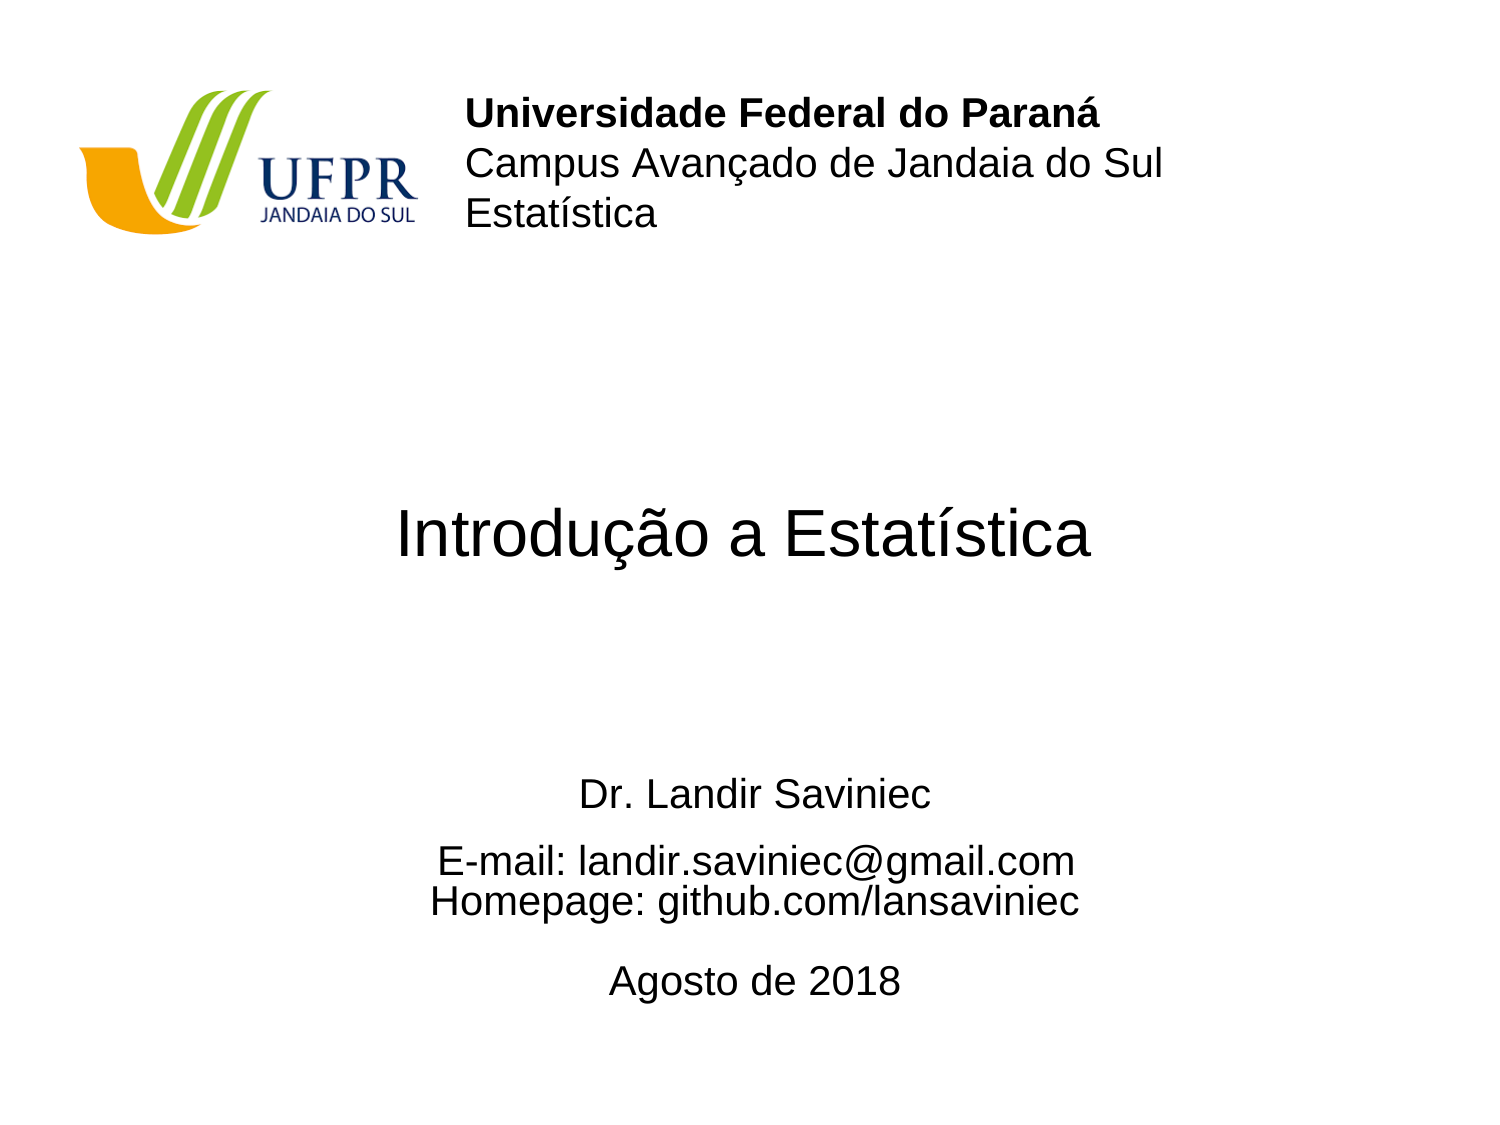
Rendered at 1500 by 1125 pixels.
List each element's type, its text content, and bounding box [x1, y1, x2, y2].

subtitle Dr. Landir Saviniec E-mail: landir.saviniec@gmail.com Homepage: github.com/lansaviniec Agosto de 2018 [230, 769, 1281, 1063]
title Introdução a Estatística [206, 426, 1282, 633]
picture [75, 89, 421, 236]
text_box Universidade Federal do Paraná Campus Avançado de Jandaia do Sul Estatística [450, 78, 1400, 232]
